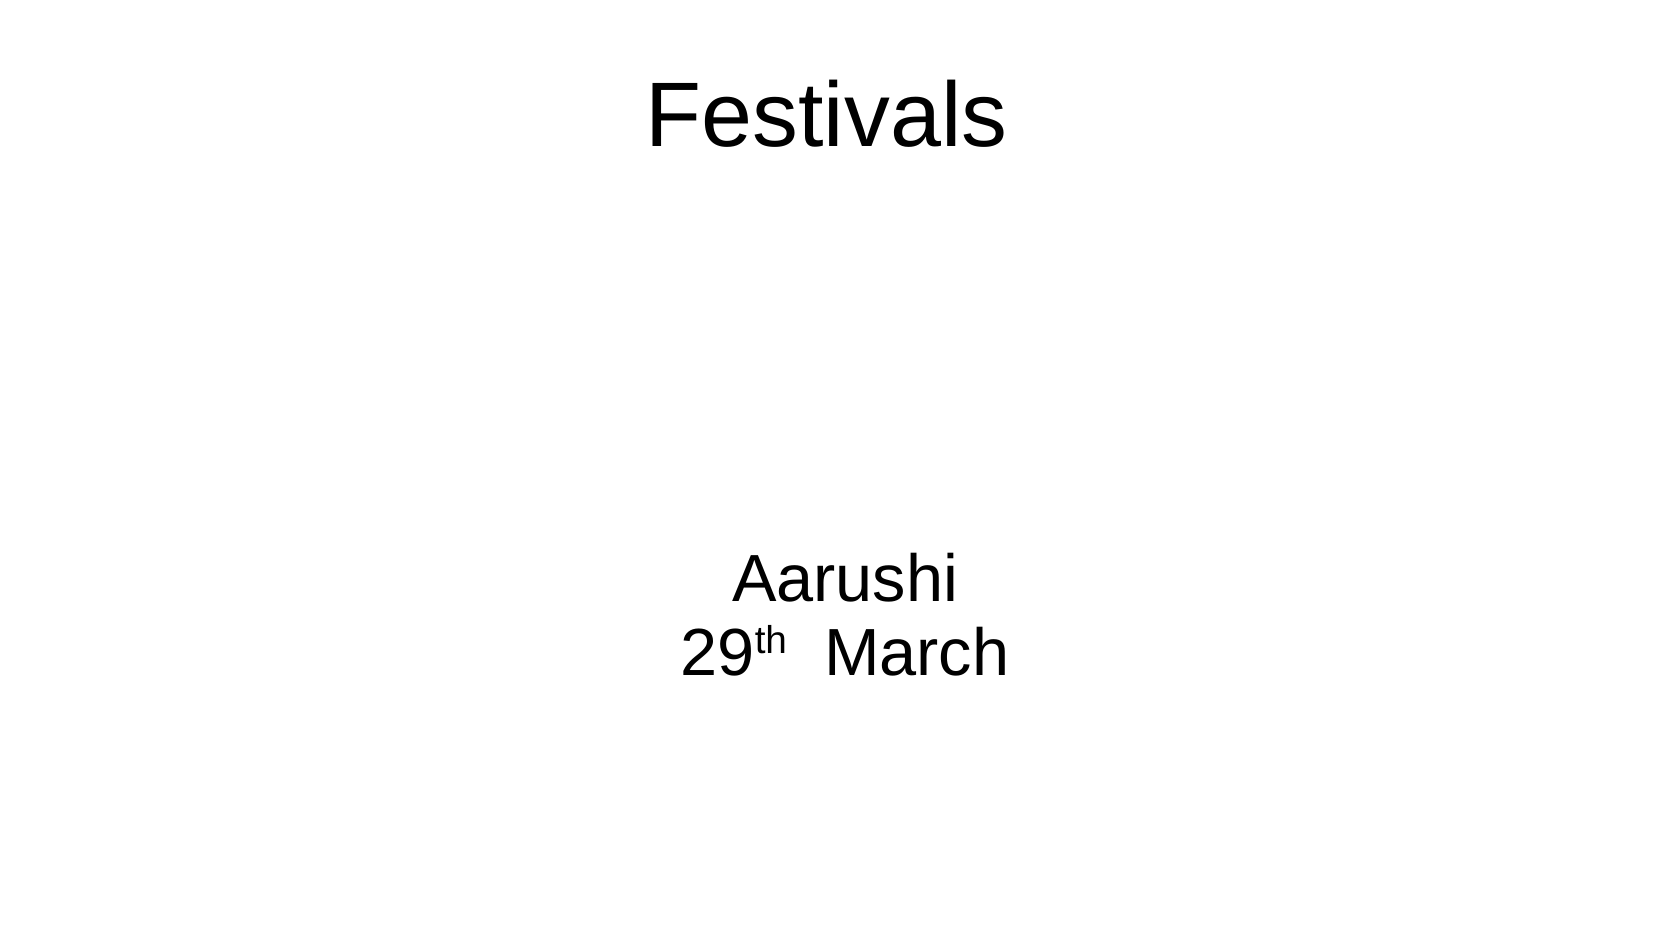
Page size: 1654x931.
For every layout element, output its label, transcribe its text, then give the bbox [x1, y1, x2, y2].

title Festivals [82, 37, 1571, 193]
subtitle Aarushi 29th March [15, 345, 1654, 886]
